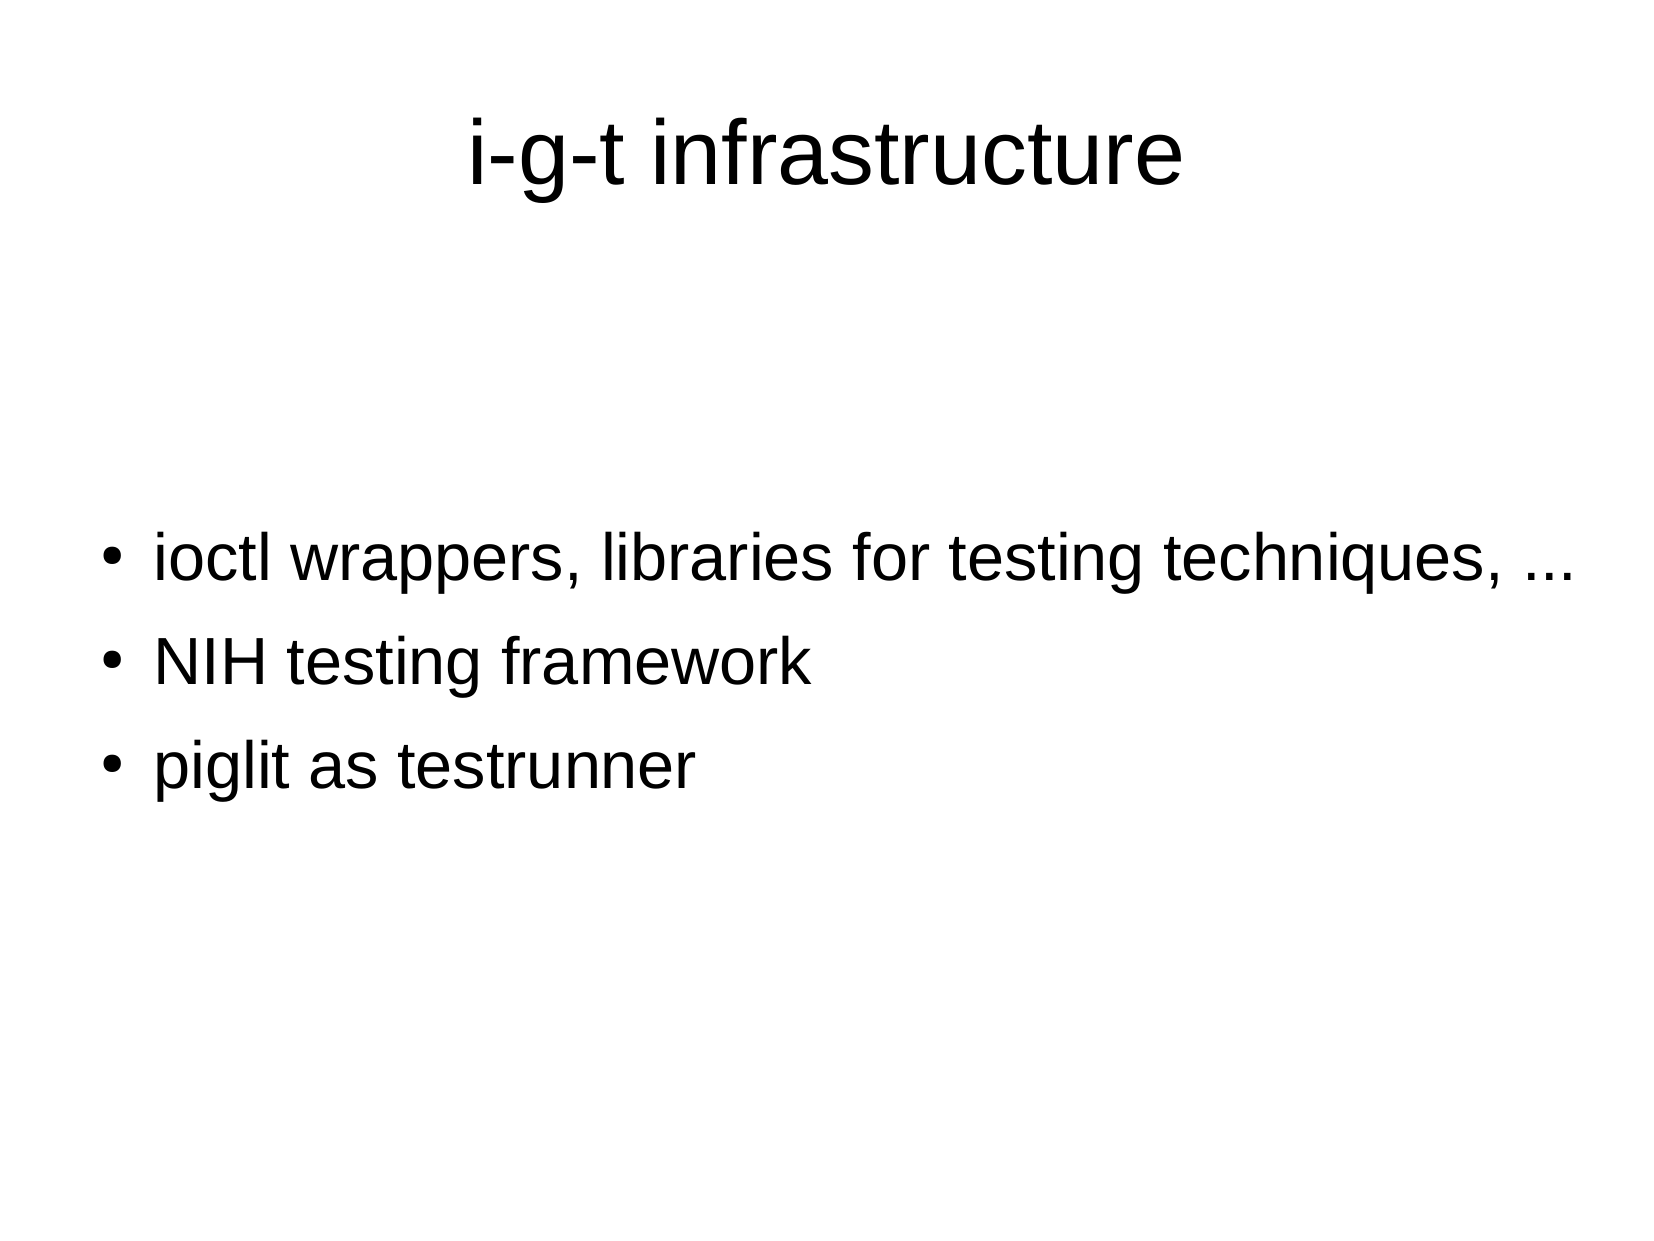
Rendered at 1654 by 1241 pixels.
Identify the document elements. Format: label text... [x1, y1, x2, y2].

list ioctl wrappers, libraries for testing techniques, ... NIH testing framework piglit as testrunner [82, 519, 1607, 1109]
title i-g-t infrastructure [82, 49, 1571, 257]
